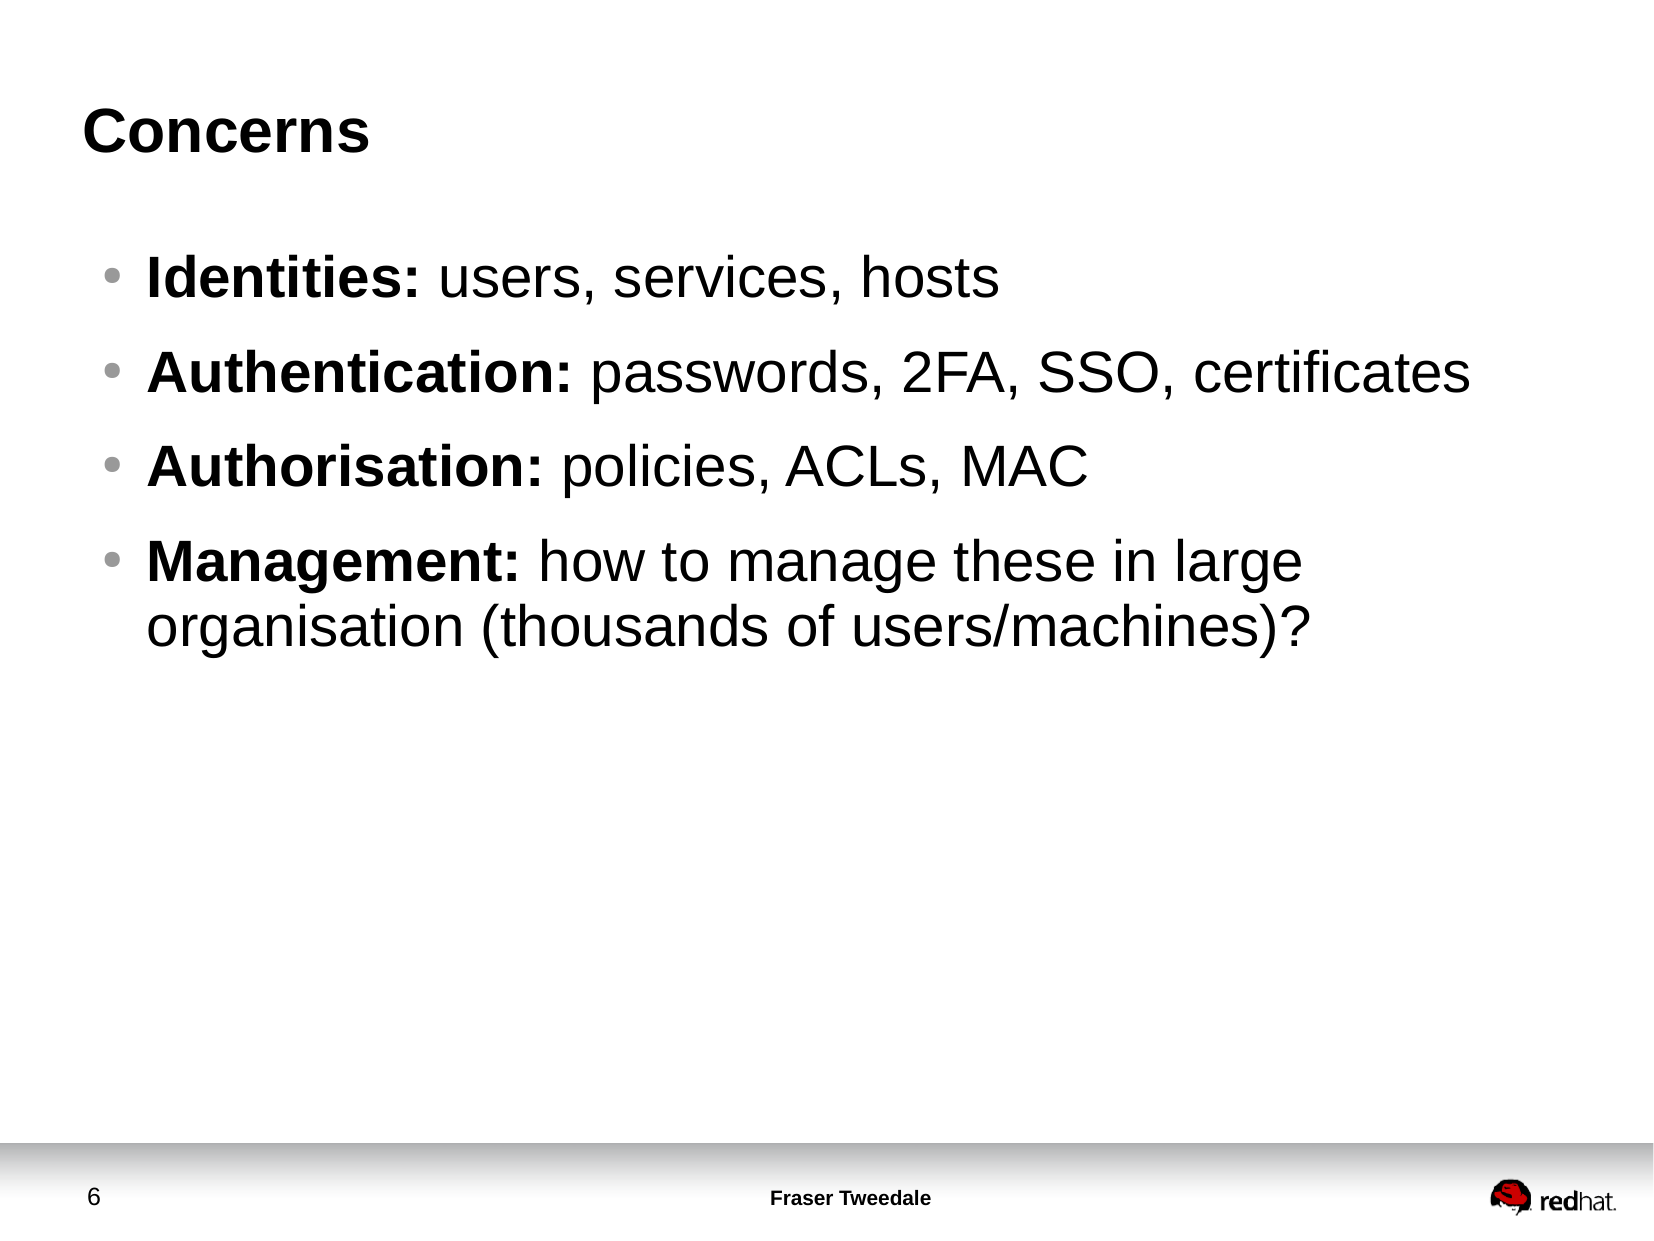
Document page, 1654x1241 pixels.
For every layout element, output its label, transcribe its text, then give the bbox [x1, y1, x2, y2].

title Concerns [82, 37, 1571, 226]
list Identities: users, services, hosts Authentication: passwords, 2FA, SSO, certificates Authorisation: policies, ACLs, MAC Management: how to manage these in large organisation (thousands of users/machines)? [86, 244, 1576, 1039]
picture [0, 1143, 1654, 1241]
